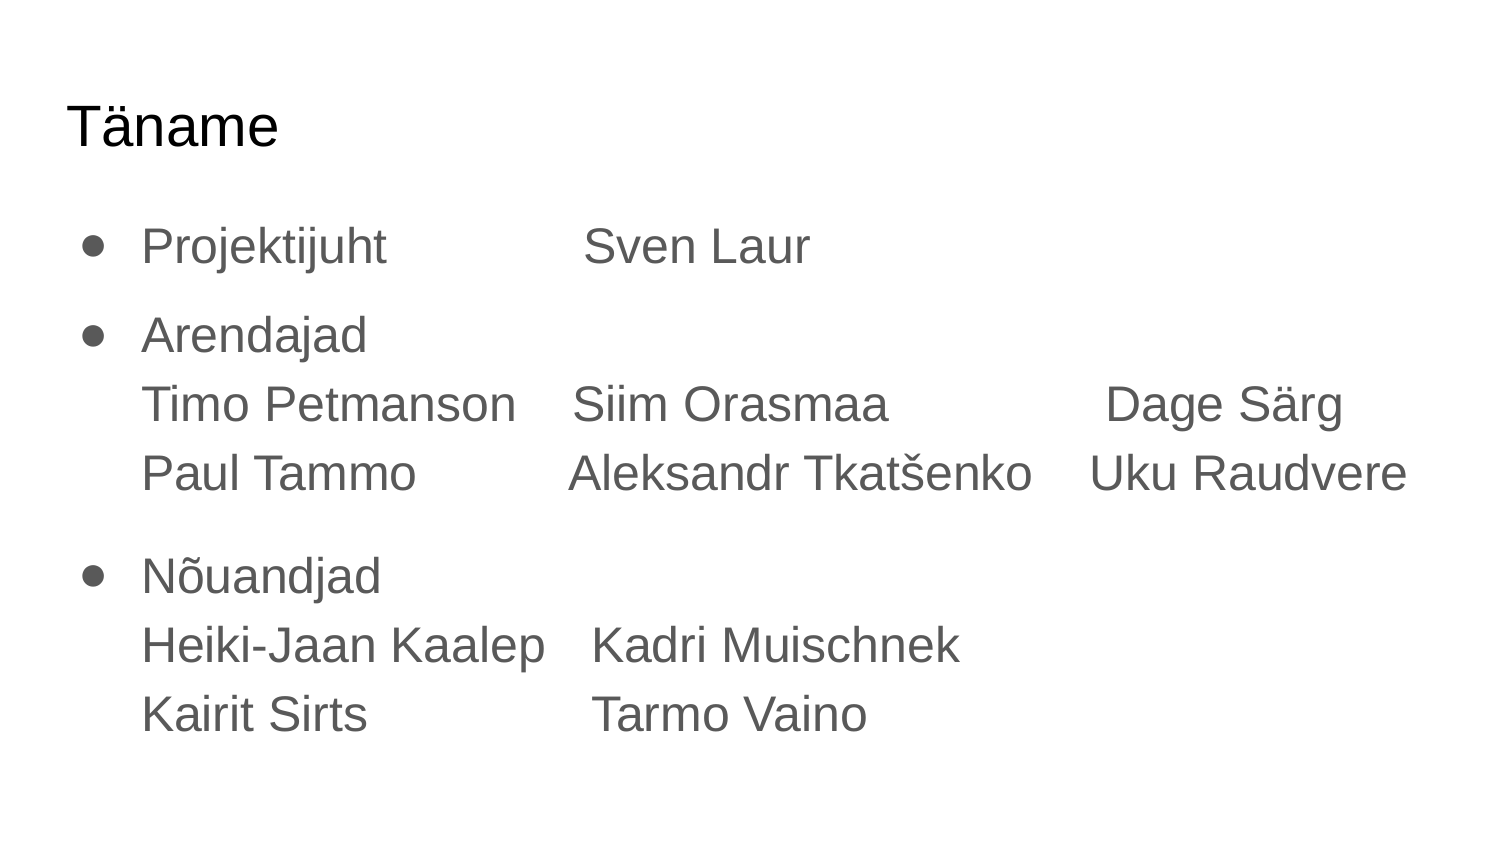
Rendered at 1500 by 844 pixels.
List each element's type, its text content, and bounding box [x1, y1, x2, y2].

list Projektijuht Sven Laur Arendajad Timo Petmanson Siim Orasmaa Dage Särg Paul Tammo Aleksandr Tkatšenko Uku Raudvere Nõuandjad Heiki-Jaan Kaalep Kadri Muischnek Kairit Sirts Tarmo Vaino [51, 189, 1449, 750]
title Täname [51, 72, 1449, 167]
